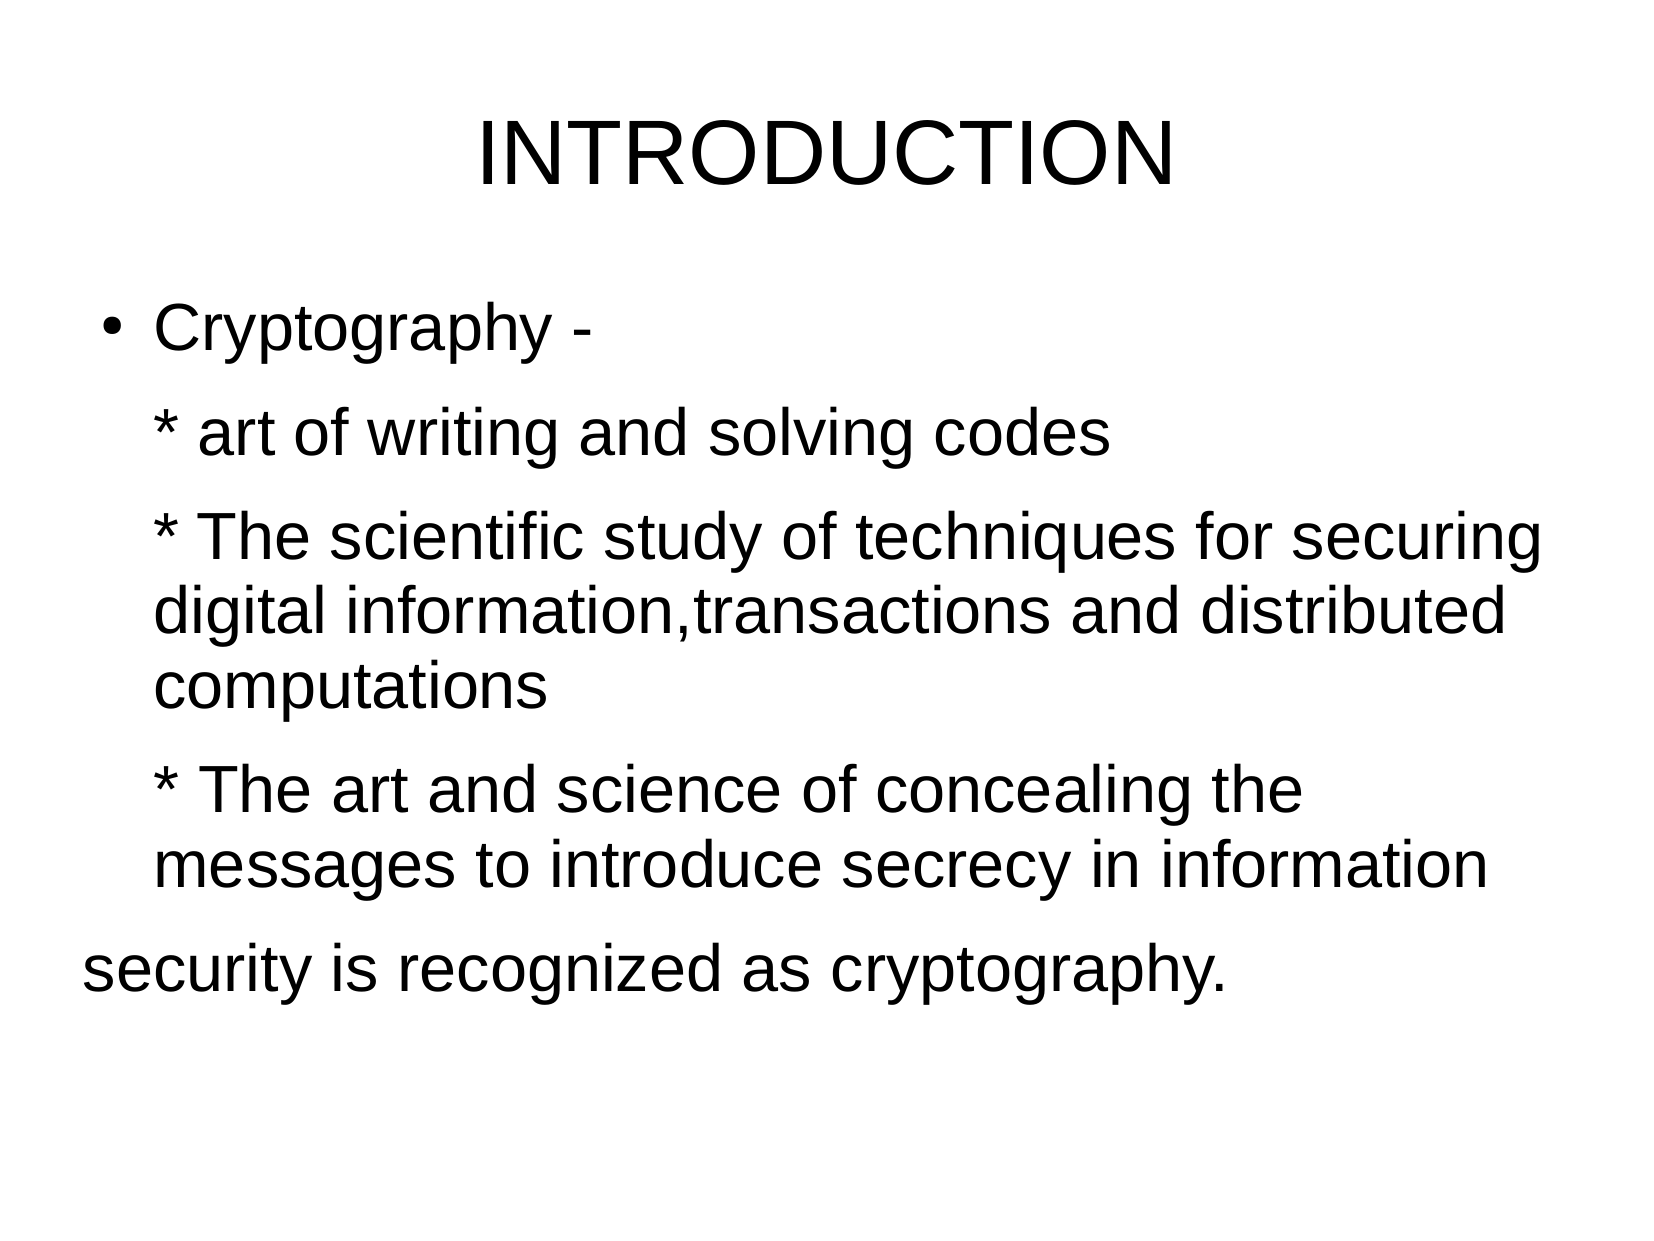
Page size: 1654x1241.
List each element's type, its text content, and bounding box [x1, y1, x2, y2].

list Cryptography - * art of writing and solving codes * The scientific study of techniques for securing digital information,transactions and distributed computations * The art and science of concealing the messages to introduce secrecy in information security is recognized as cryptography. [82, 290, 1571, 1109]
title INTRODUCTION [82, 49, 1571, 257]
